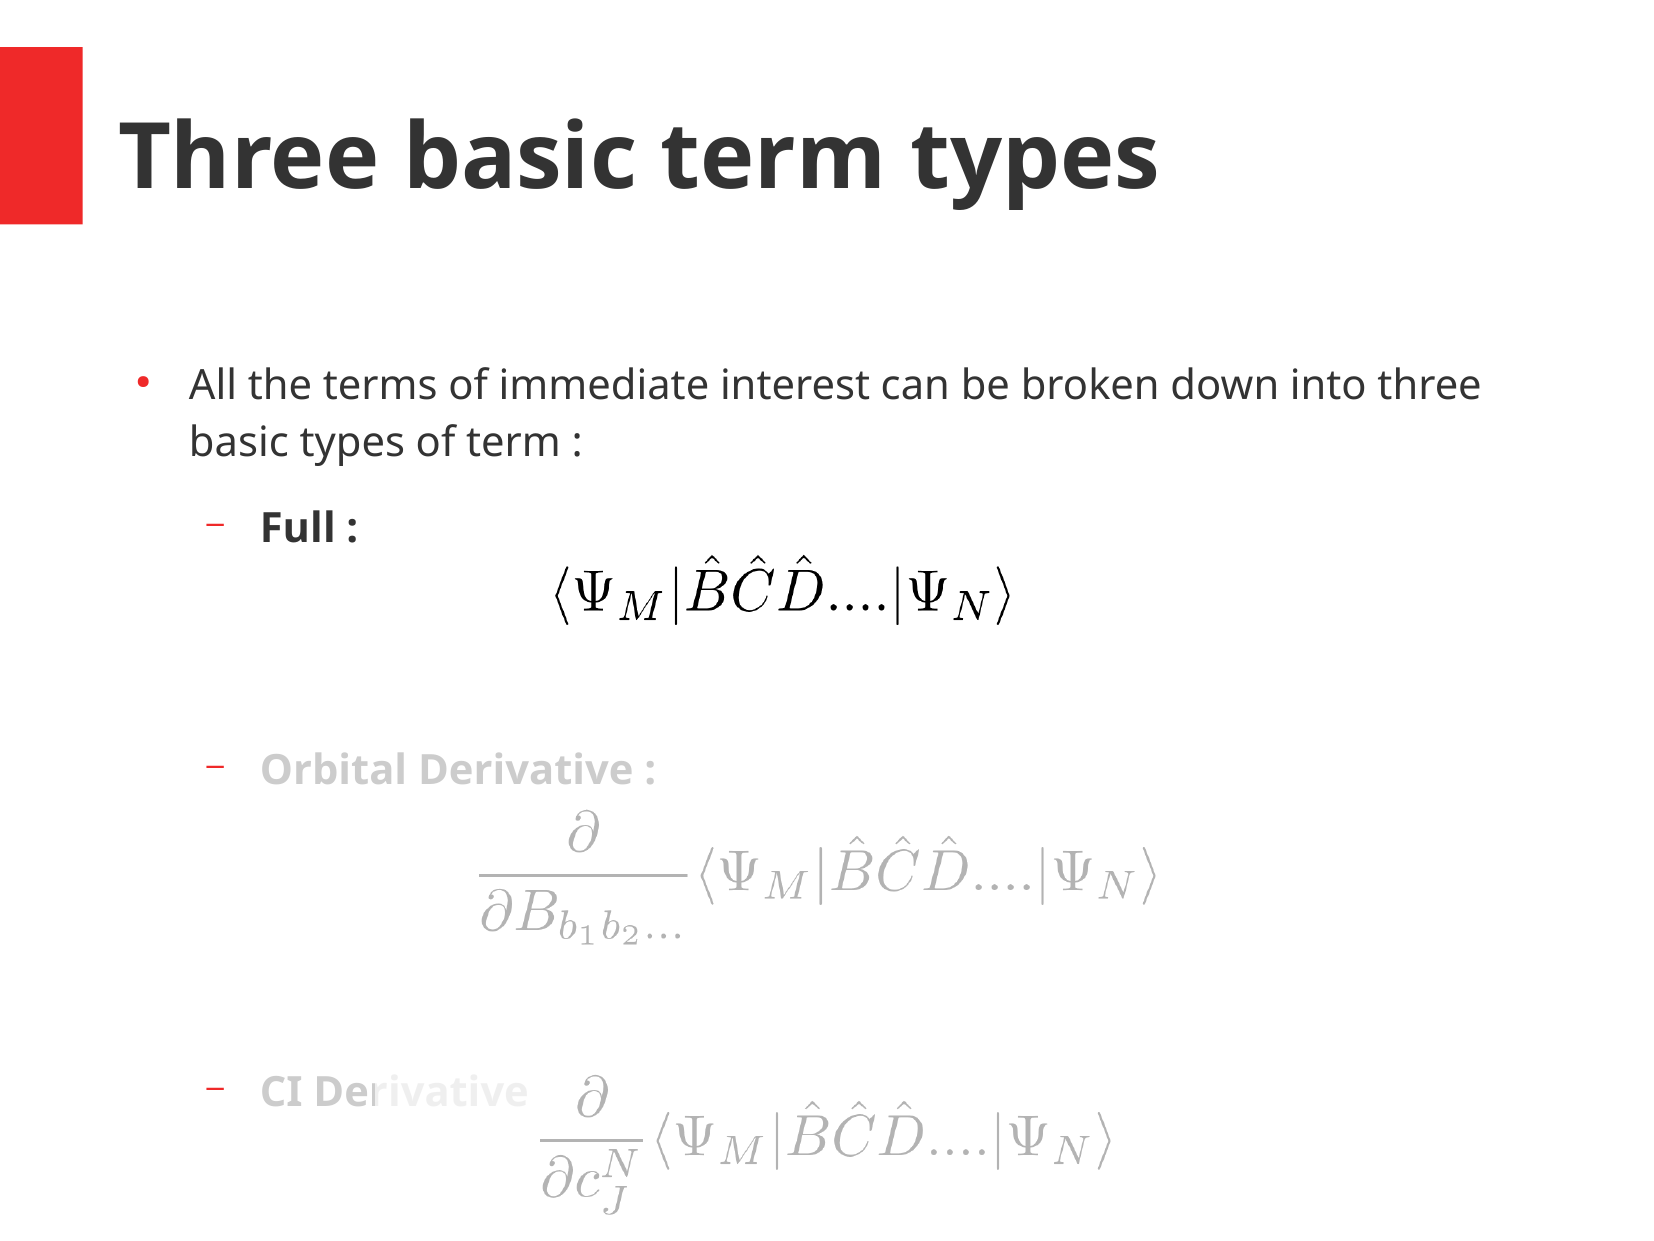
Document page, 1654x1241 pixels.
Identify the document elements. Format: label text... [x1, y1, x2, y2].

picture [555, 554, 1010, 625]
text_box [420, 809, 1201, 960]
title Three basic term types [118, 49, 1571, 257]
list All the terms of immediate interest can be broken down into three basic types of term : Full : Orbital Derivative : CI Derivative : [118, 354, 1536, 601]
text_box [375, 1064, 1156, 1216]
